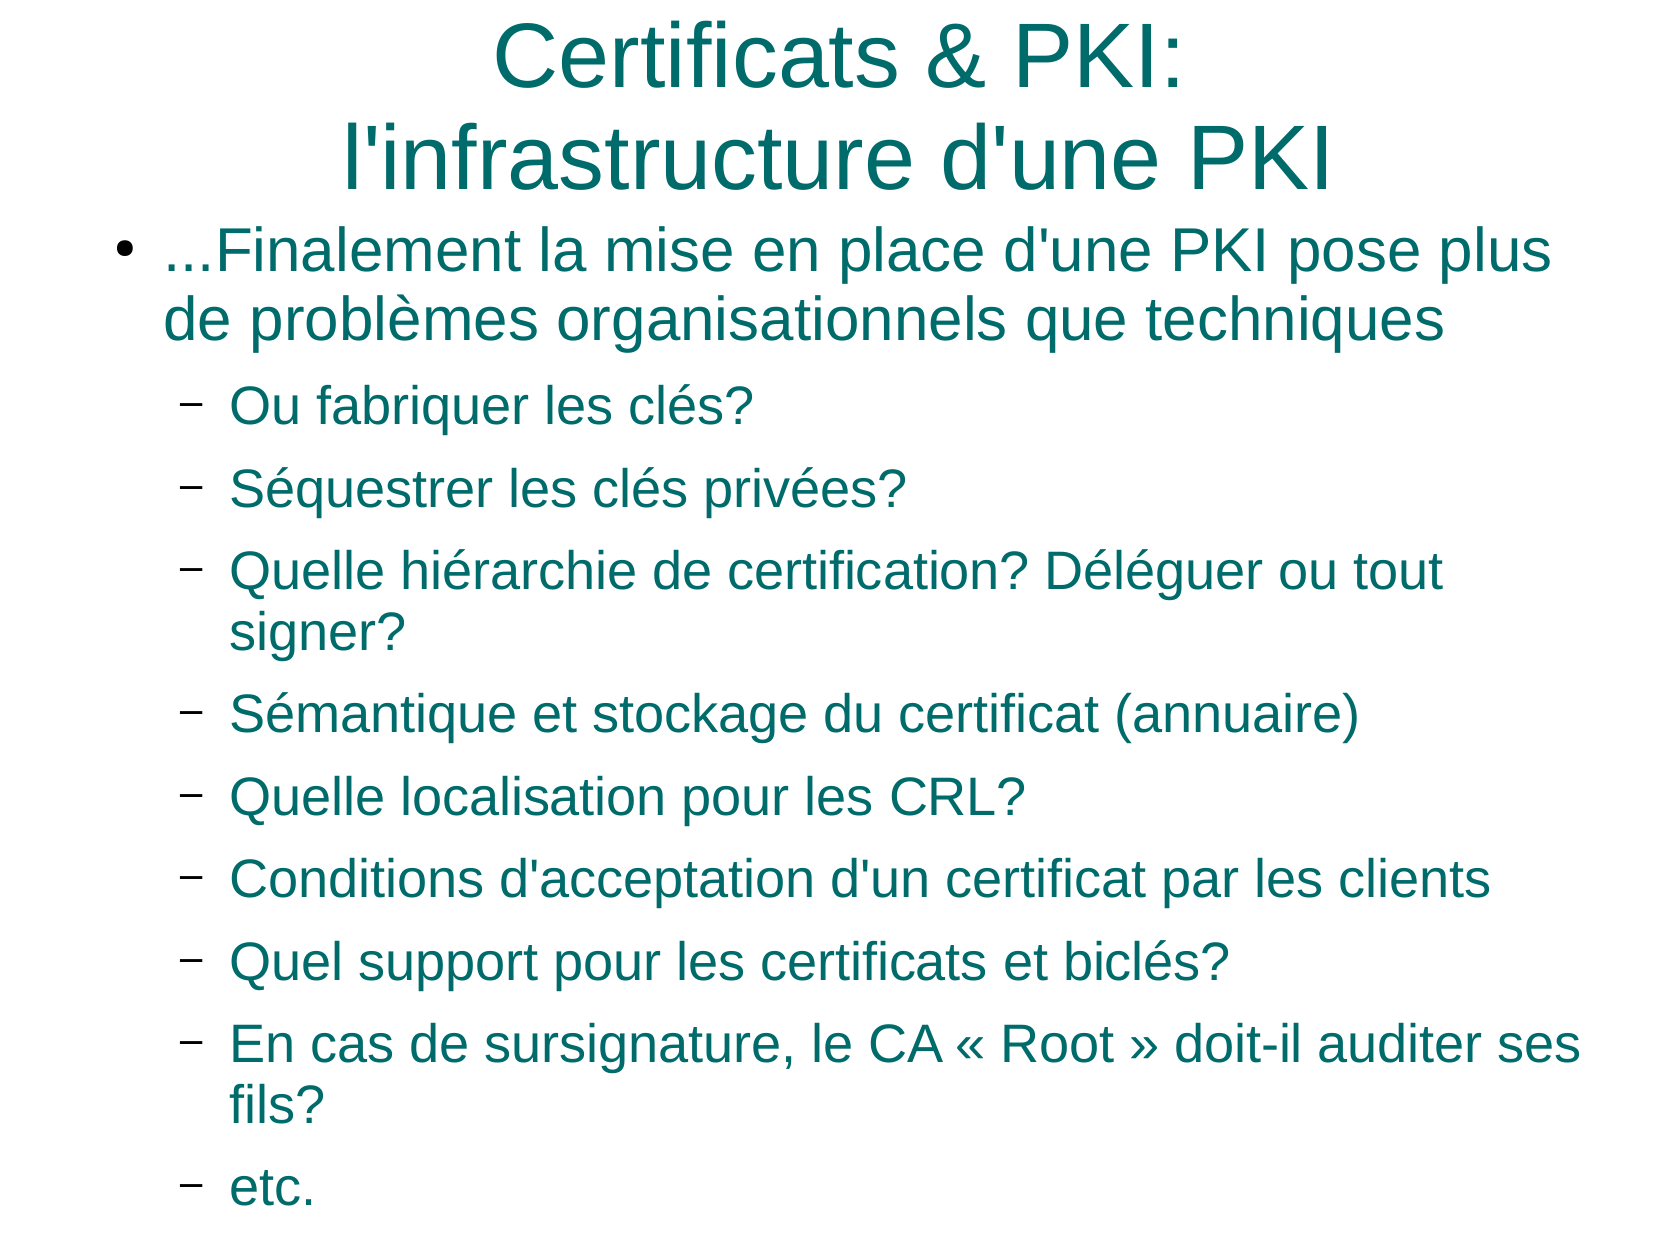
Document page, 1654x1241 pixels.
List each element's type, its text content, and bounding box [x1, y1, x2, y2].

title Certificats & PKI: l'infrastructure d'une PKI [247, 4, 1433, 210]
list ...Finalement la mise en place d'une PKI pose plus de problèmes organisationnels que techniques Ou fabriquer les clés? Séquestrer les clés privées? Quelle hiérarchie de certification? Déléguer ou tout signer? Sémantique et stockage du certificat (annuaire) Quelle localisation pour les CRL? Conditions d'acceptation d'un certificat par les clients Quel support pour les certificats et biclés? En cas de sursignature, le CA « Root » doit-il auditer ses fils? etc. [97, 214, 1586, 1230]
